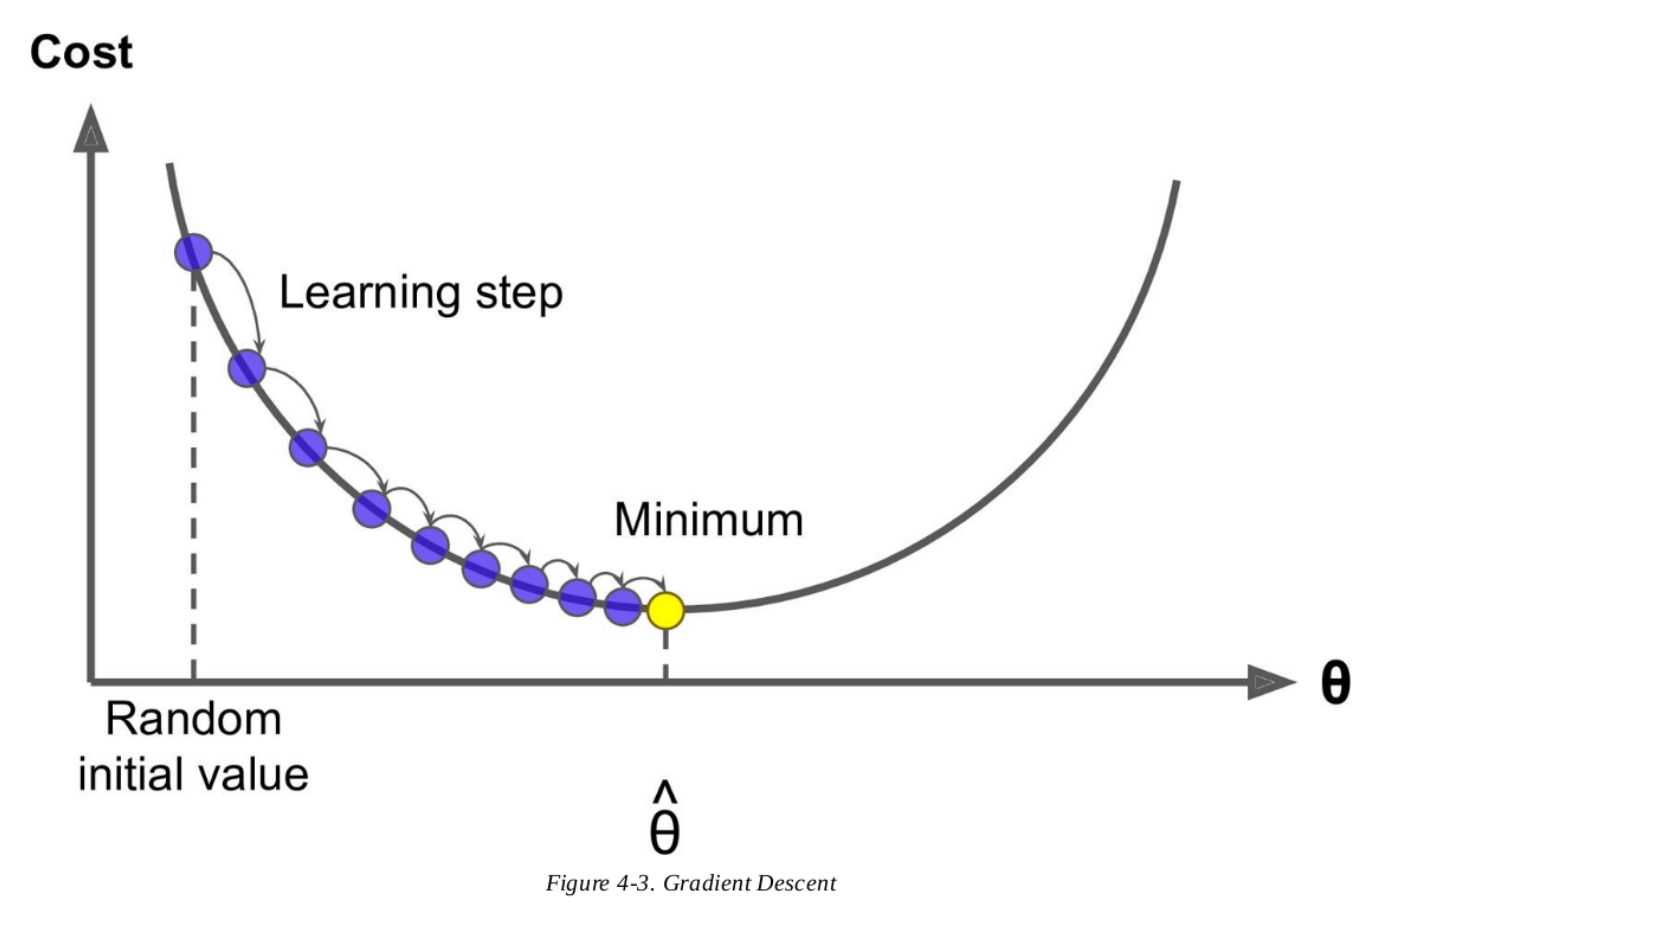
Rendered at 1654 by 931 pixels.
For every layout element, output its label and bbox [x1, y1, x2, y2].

picture [24, 14, 1359, 906]
